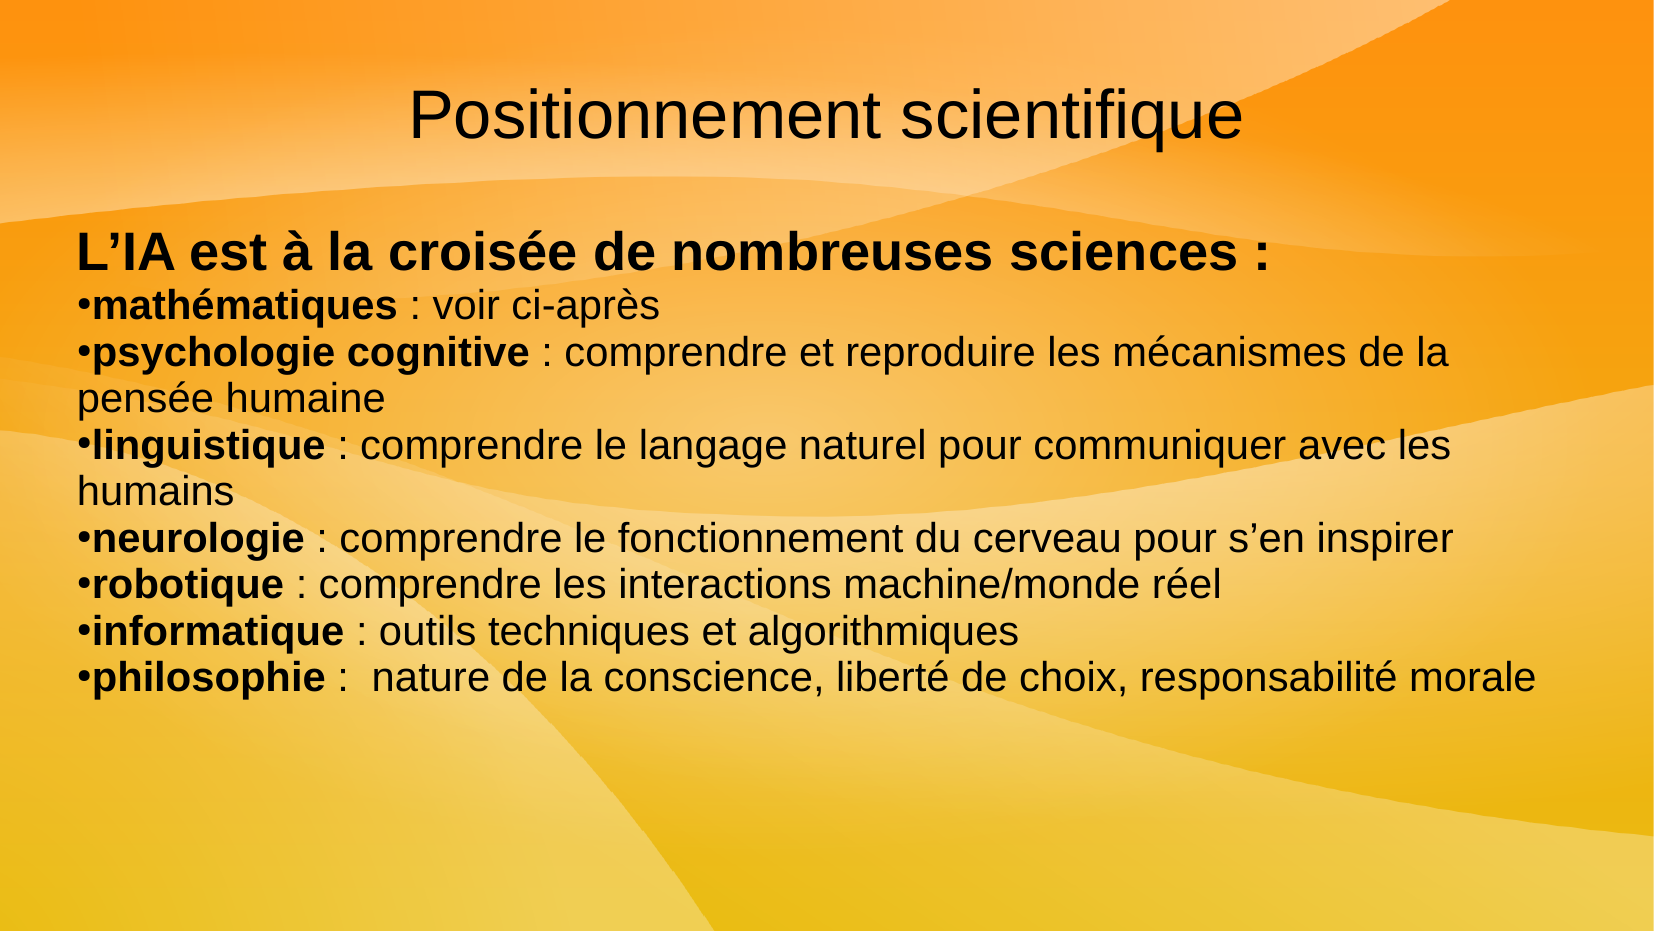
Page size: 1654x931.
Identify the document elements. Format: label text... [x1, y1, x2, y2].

title Positionnement scientifique [82, 37, 1571, 193]
picture [0, 0, 1654, 931]
subtitle L’IA est à la croisée de nombreuses sciences : mathématiques : voir ci-après psychologie cognitive : comprendre et reproduire les mécanismes de la pensée humaine linguistique : comprendre le langage naturel pour communiquer avec les humains neurologie : comprendre le fonctionnement du cerveau pour s’en inspirer robotique : comprendre les interactions machine/monde réel informatique : outils techniques et algorithmiques philosophie : nature de la conscience, liberté de choix, responsabilité morale [76, 179, 1565, 928]
